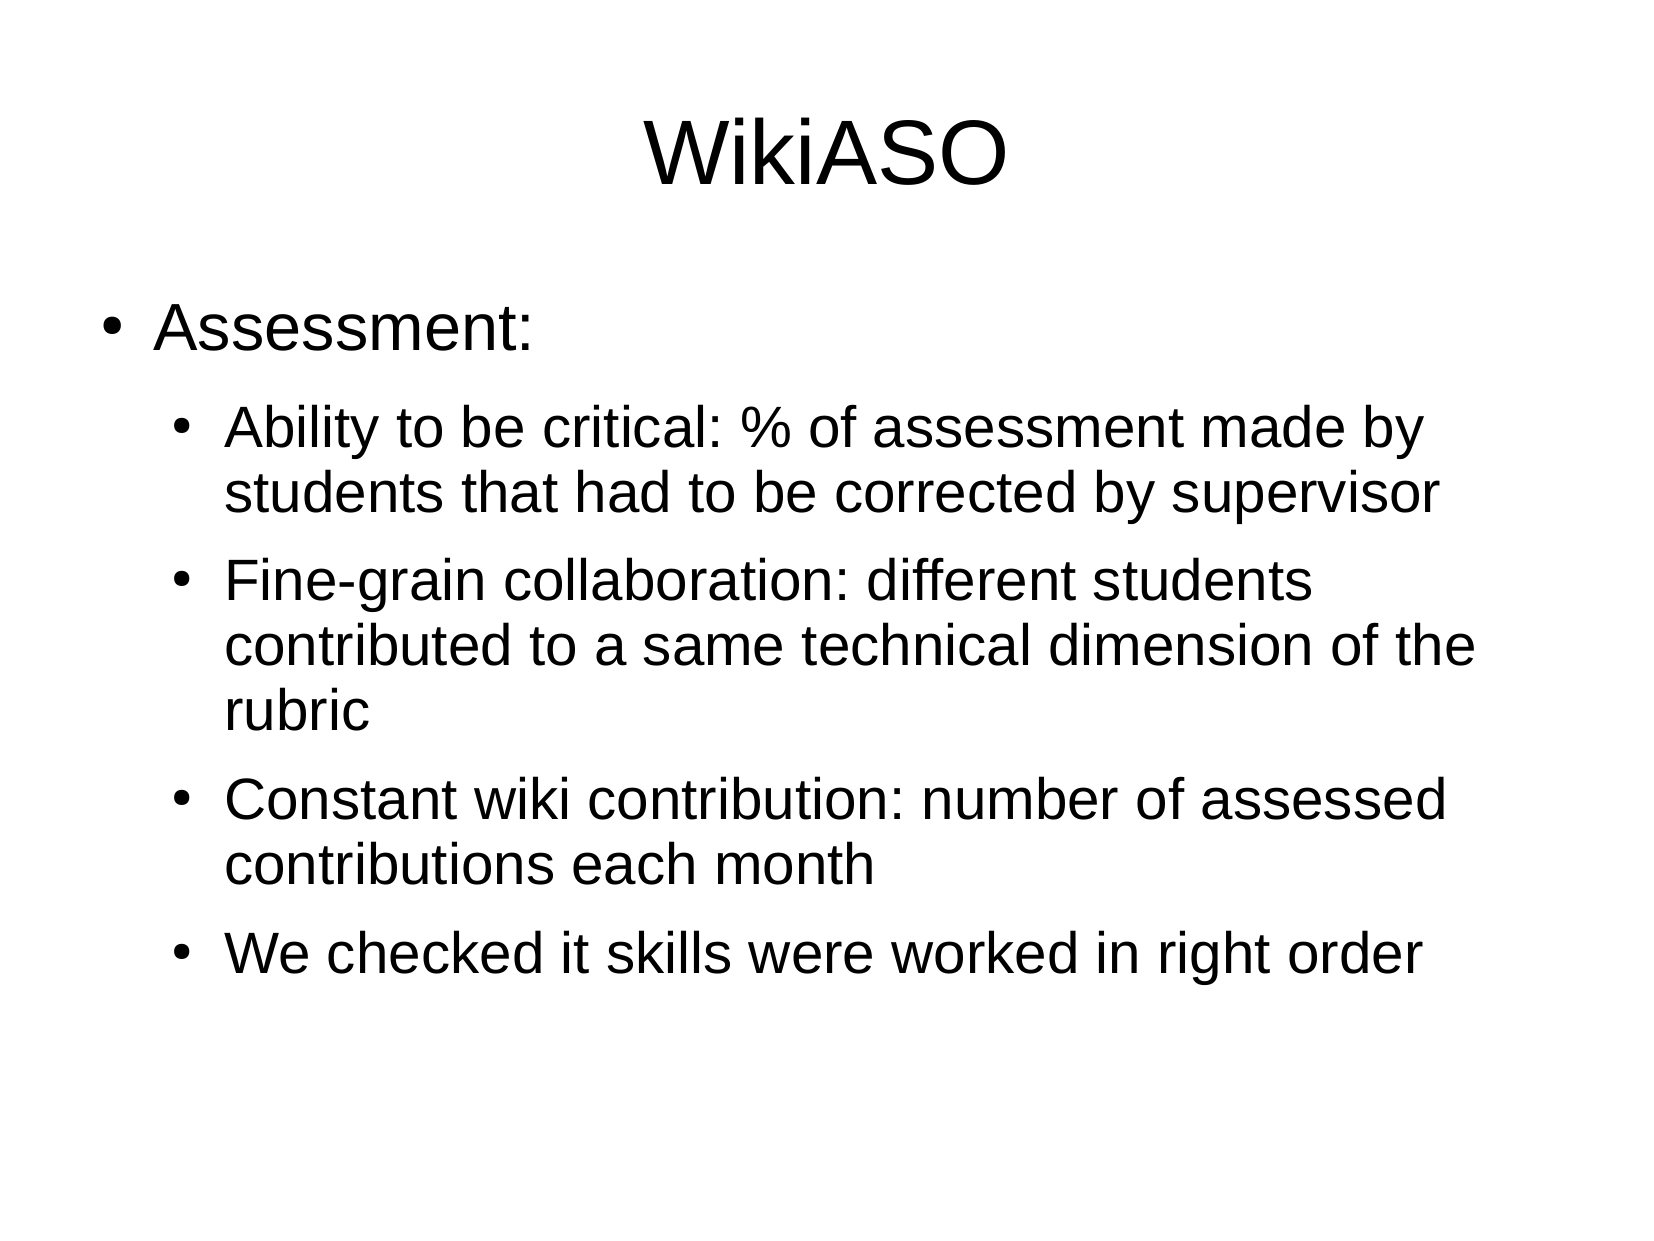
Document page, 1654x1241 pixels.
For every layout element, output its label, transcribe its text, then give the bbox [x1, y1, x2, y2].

list Assessment: Ability to be critical: % of assessment made by students that had to be corrected by supervisor Fine-grain collaboration: different students contributed to a same technical dimension of the rubric Constant wiki contribution: number of assessed contributions each month We checked it skills were worked in right order [82, 290, 1571, 1109]
title WikiASO [82, 49, 1571, 257]
